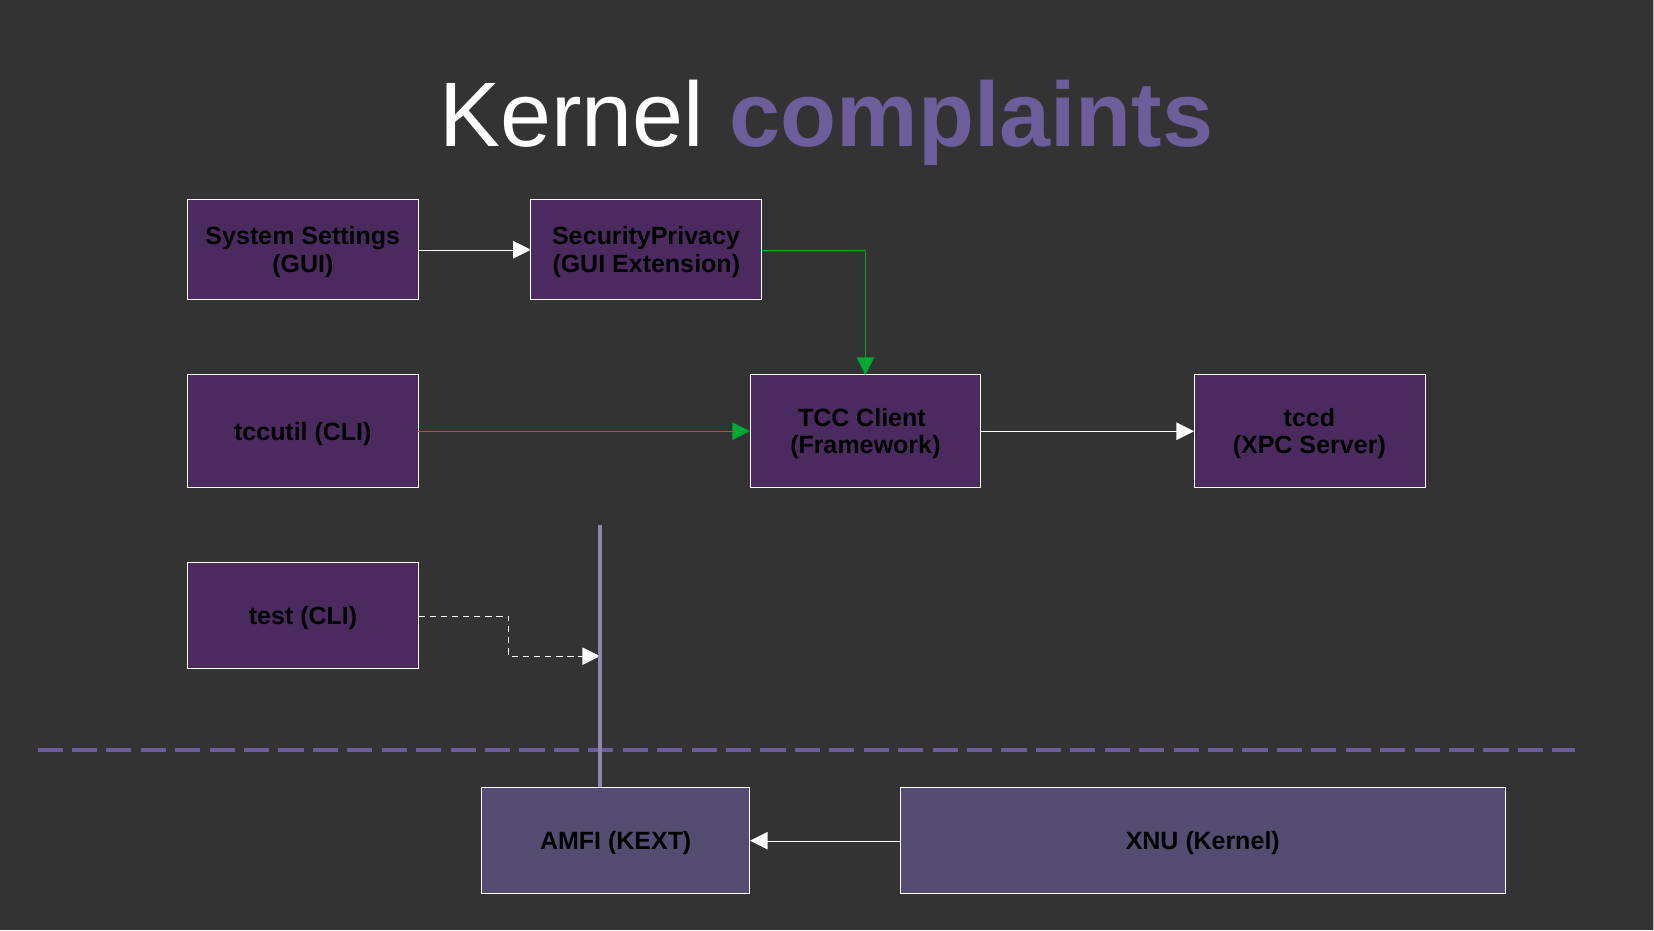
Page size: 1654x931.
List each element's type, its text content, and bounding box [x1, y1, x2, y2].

text_box System Settings (GUI) [187, 199, 419, 300]
text_box XNU (Kernel) [900, 787, 1506, 894]
text_box tccd (XPC Server) [1194, 374, 1426, 488]
text_box TCC Client (Framework) [750, 374, 981, 488]
text_box tccutil (CLI) [187, 374, 419, 488]
title Kernel complaints [82, 37, 1571, 193]
text_box test (CLI) [187, 562, 419, 669]
text_box SecurityPrivacy (GUI Extension) [530, 199, 762, 300]
text_box AMFI (KEXT) [481, 787, 750, 894]
